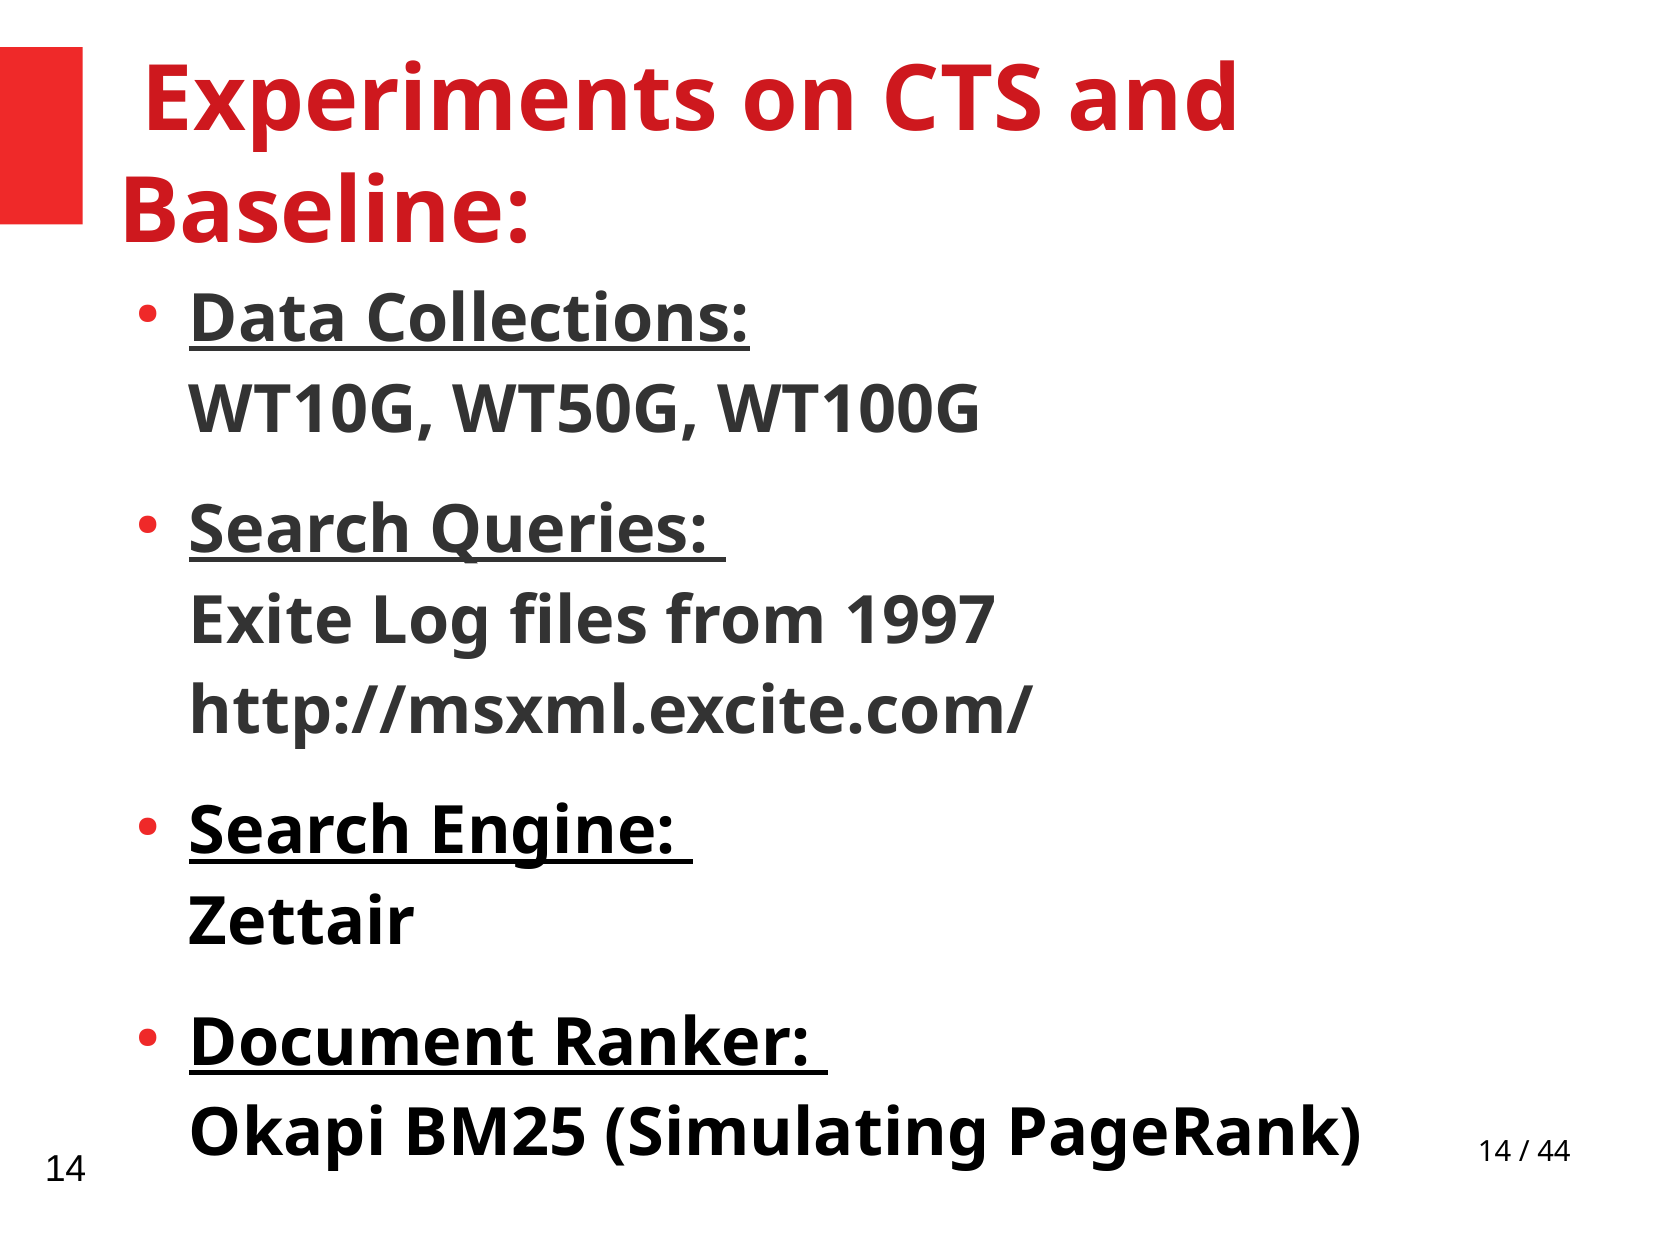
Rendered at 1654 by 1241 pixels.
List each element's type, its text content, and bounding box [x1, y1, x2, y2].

title Experiments on CTS and Baseline: [118, 49, 1571, 257]
text_box 14 [30, 1140, 106, 1197]
list Data Collections: WT10G, WT50G, WT100G Search Queries: Exite Log files from 1997 http://msxml.excite.com/ Search Engine: Zettair Document Ranker: Okapi BM25 (Simulating PageRank) [118, 270, 1536, 1186]
